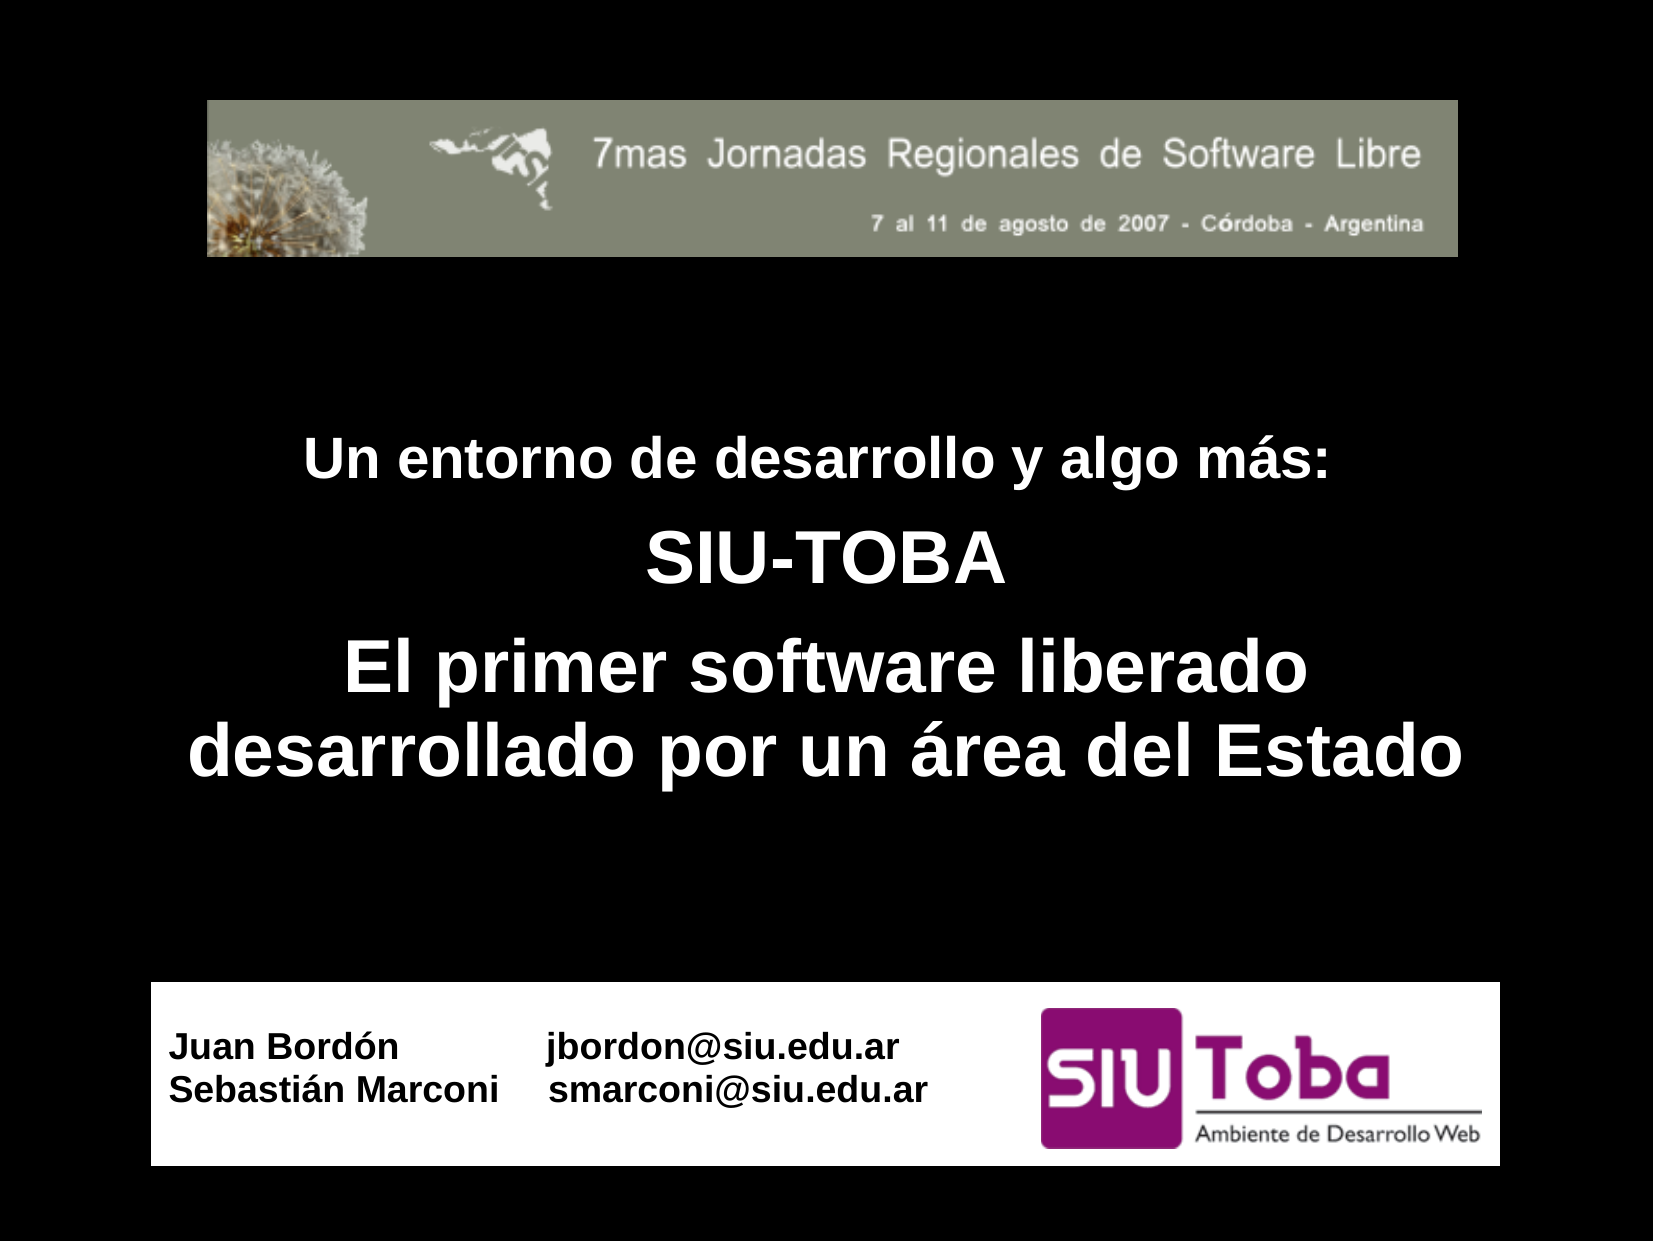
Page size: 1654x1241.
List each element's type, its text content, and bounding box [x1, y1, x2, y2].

text_box Juan Bordón jbordon@siu.edu.ar Sebastián Marconi smarconi@siu.edu.ar [153, 1018, 944, 1160]
text_box [150, 981, 1501, 1167]
text_box Un entorno de desarrollo y algo más: SIU-TOBA El primer software liberado desarrollado por un área del Estado [132, 418, 1521, 804]
picture [207, 100, 1458, 257]
picture [1041, 1008, 1482, 1149]
